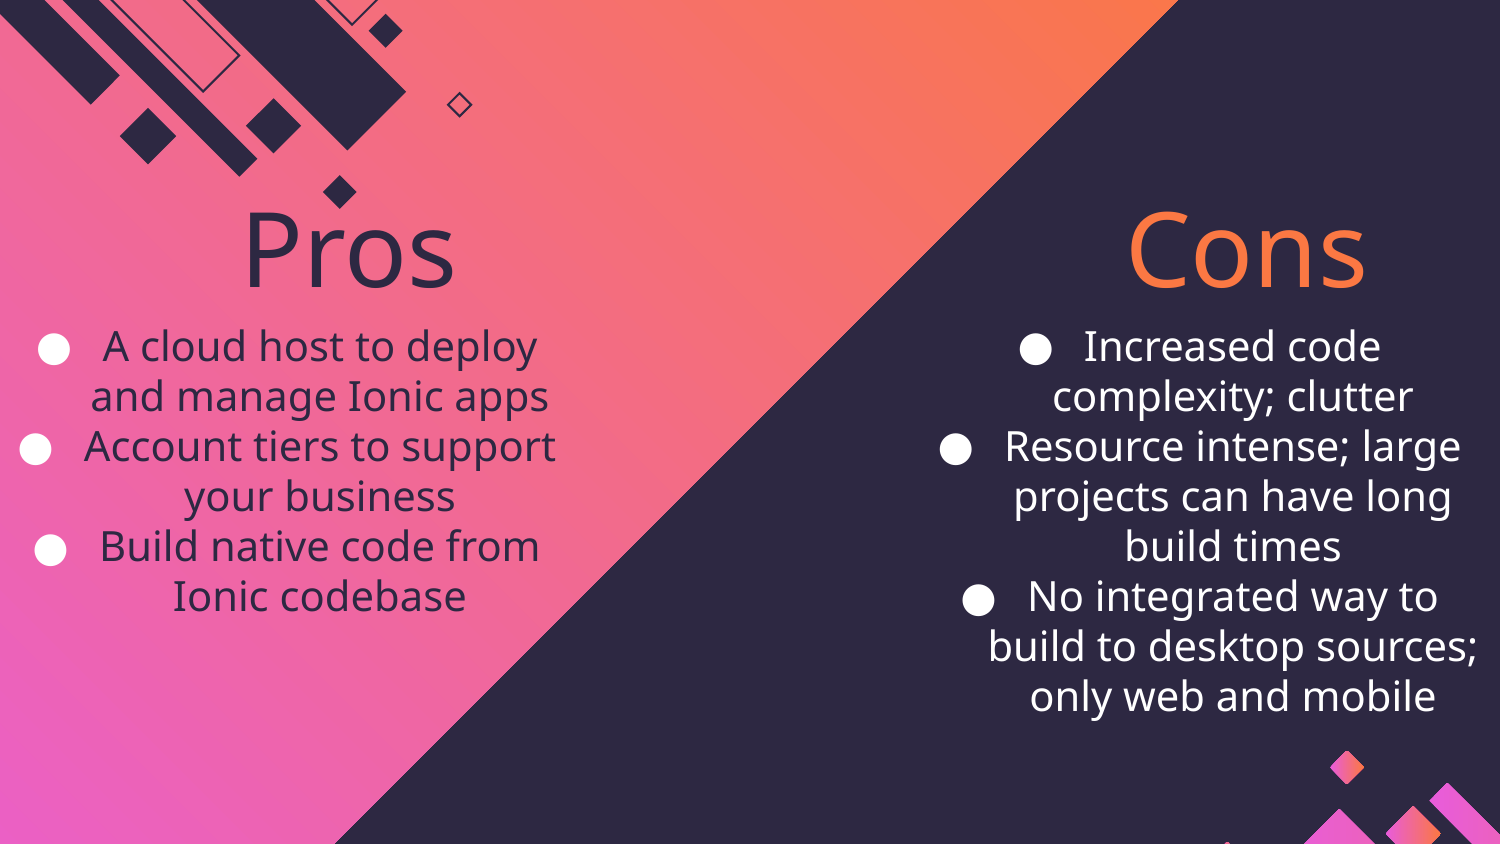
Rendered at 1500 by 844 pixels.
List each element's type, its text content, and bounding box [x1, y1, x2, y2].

subtitle Increased code complexity; clutter Resource intense; large projects can have long build times No integrated way to build to desktop sources; only web and mobile [891, 304, 1500, 844]
subtitle A cloud host to deploy and manage Ionic apps Account tiers to support your business Build native code from Ionic codebase [0, 304, 587, 844]
title Cons [993, 167, 1500, 304]
title Pros [95, 167, 603, 305]
